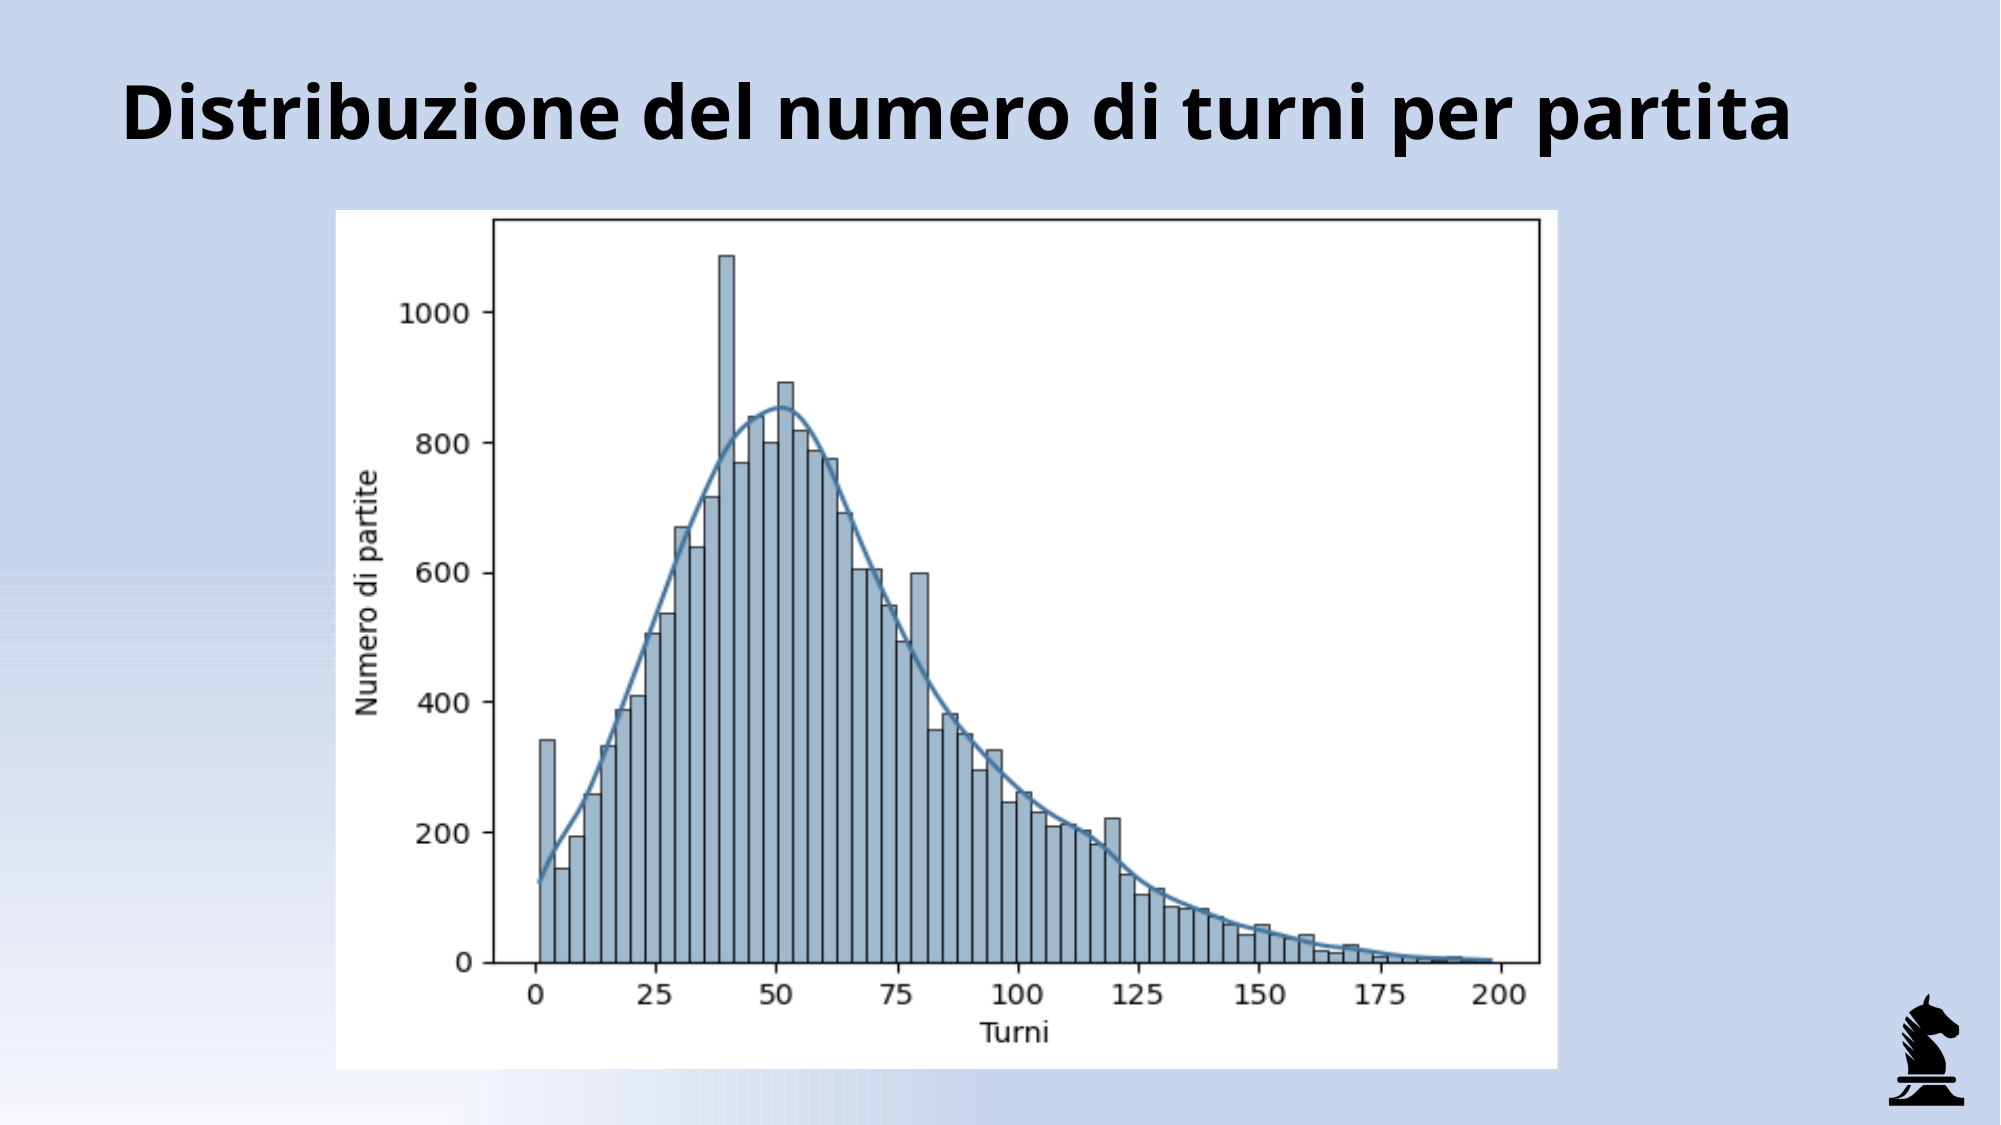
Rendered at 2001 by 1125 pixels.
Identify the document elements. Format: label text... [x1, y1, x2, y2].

text_box Distribuzione del numero di turni per partita [105, 56, 1895, 163]
picture [1850, 975, 2000, 1125]
picture [335, 210, 1558, 1069]
